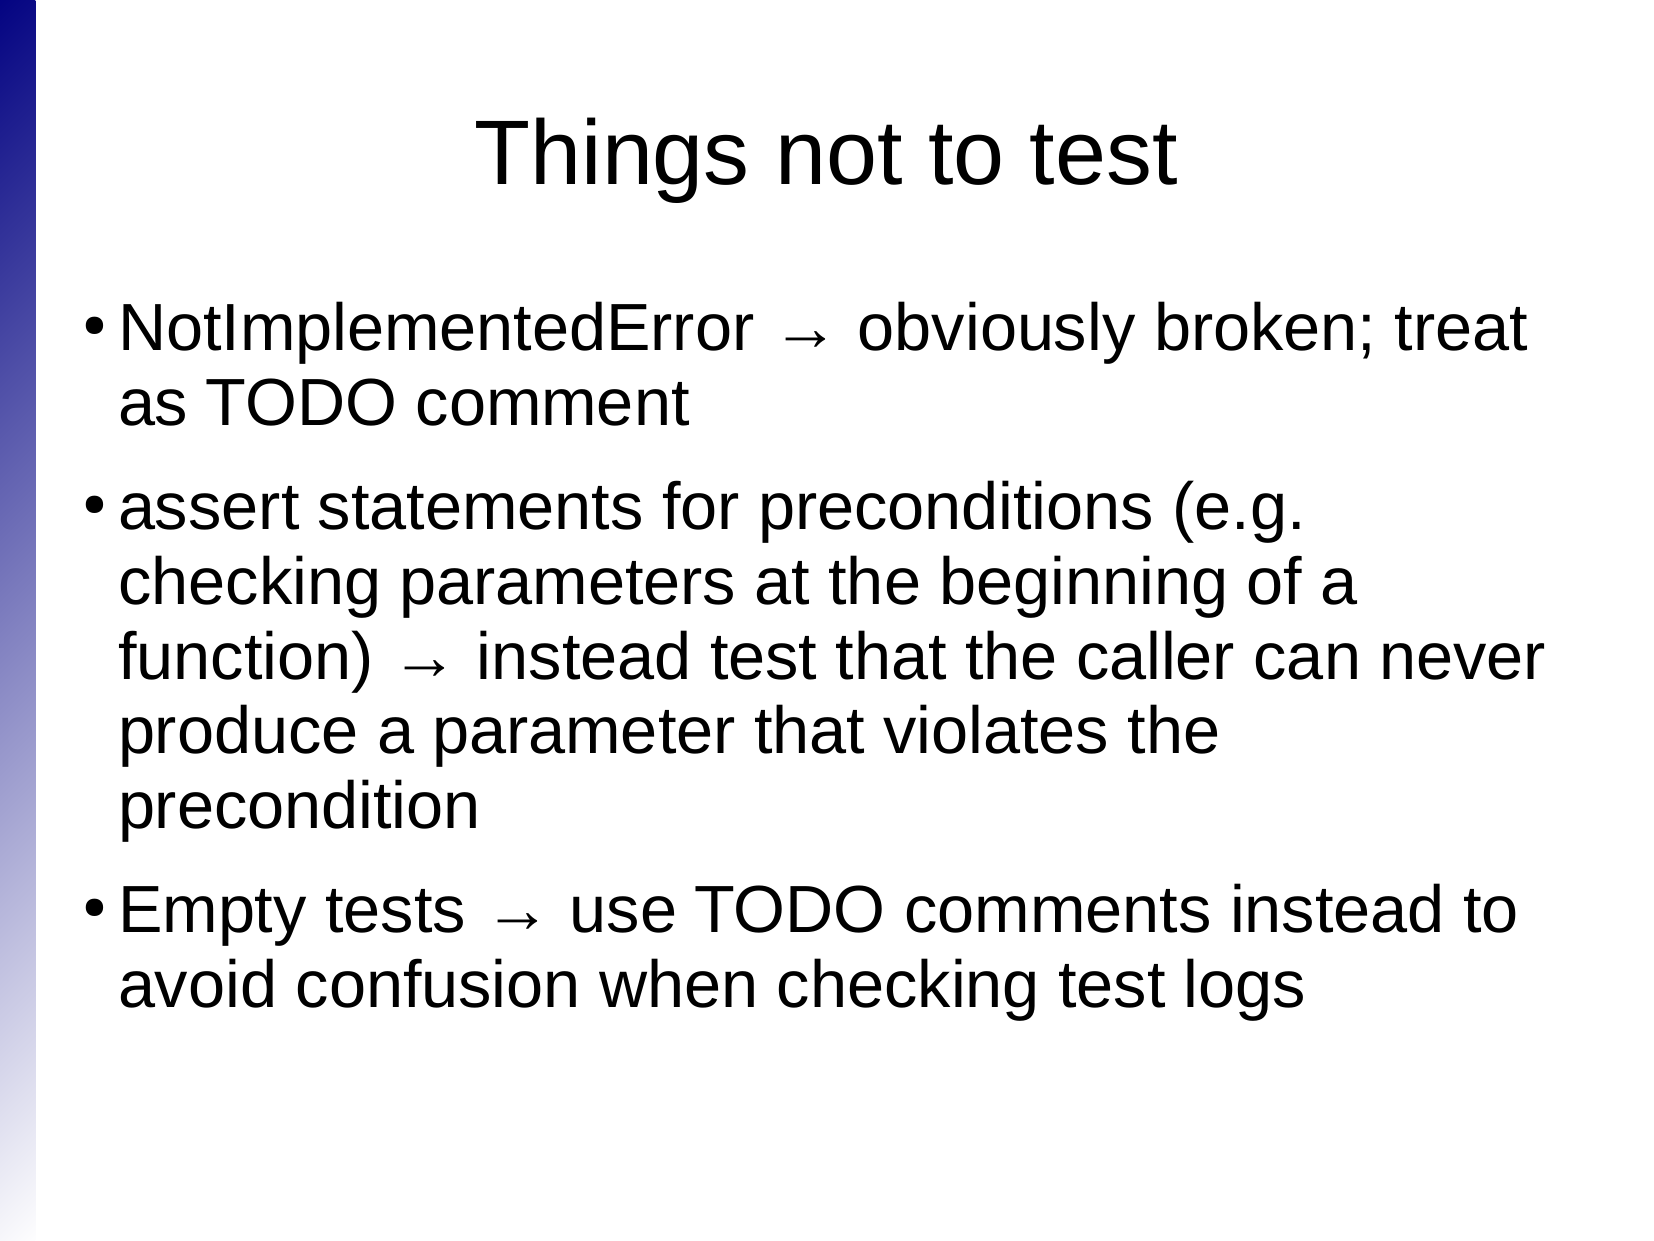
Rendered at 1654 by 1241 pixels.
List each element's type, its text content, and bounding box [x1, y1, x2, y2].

title Things not to test [82, 49, 1571, 257]
list NotImplementedError → obviously broken; treat as TODO comment assert statements for preconditions (e.g. checking parameters at the beginning of a function) → instead test that the caller can never produce a parameter that violates the precondition Empty tests → use TODO comments instead to avoid confusion when checking test logs [82, 290, 1571, 1109]
